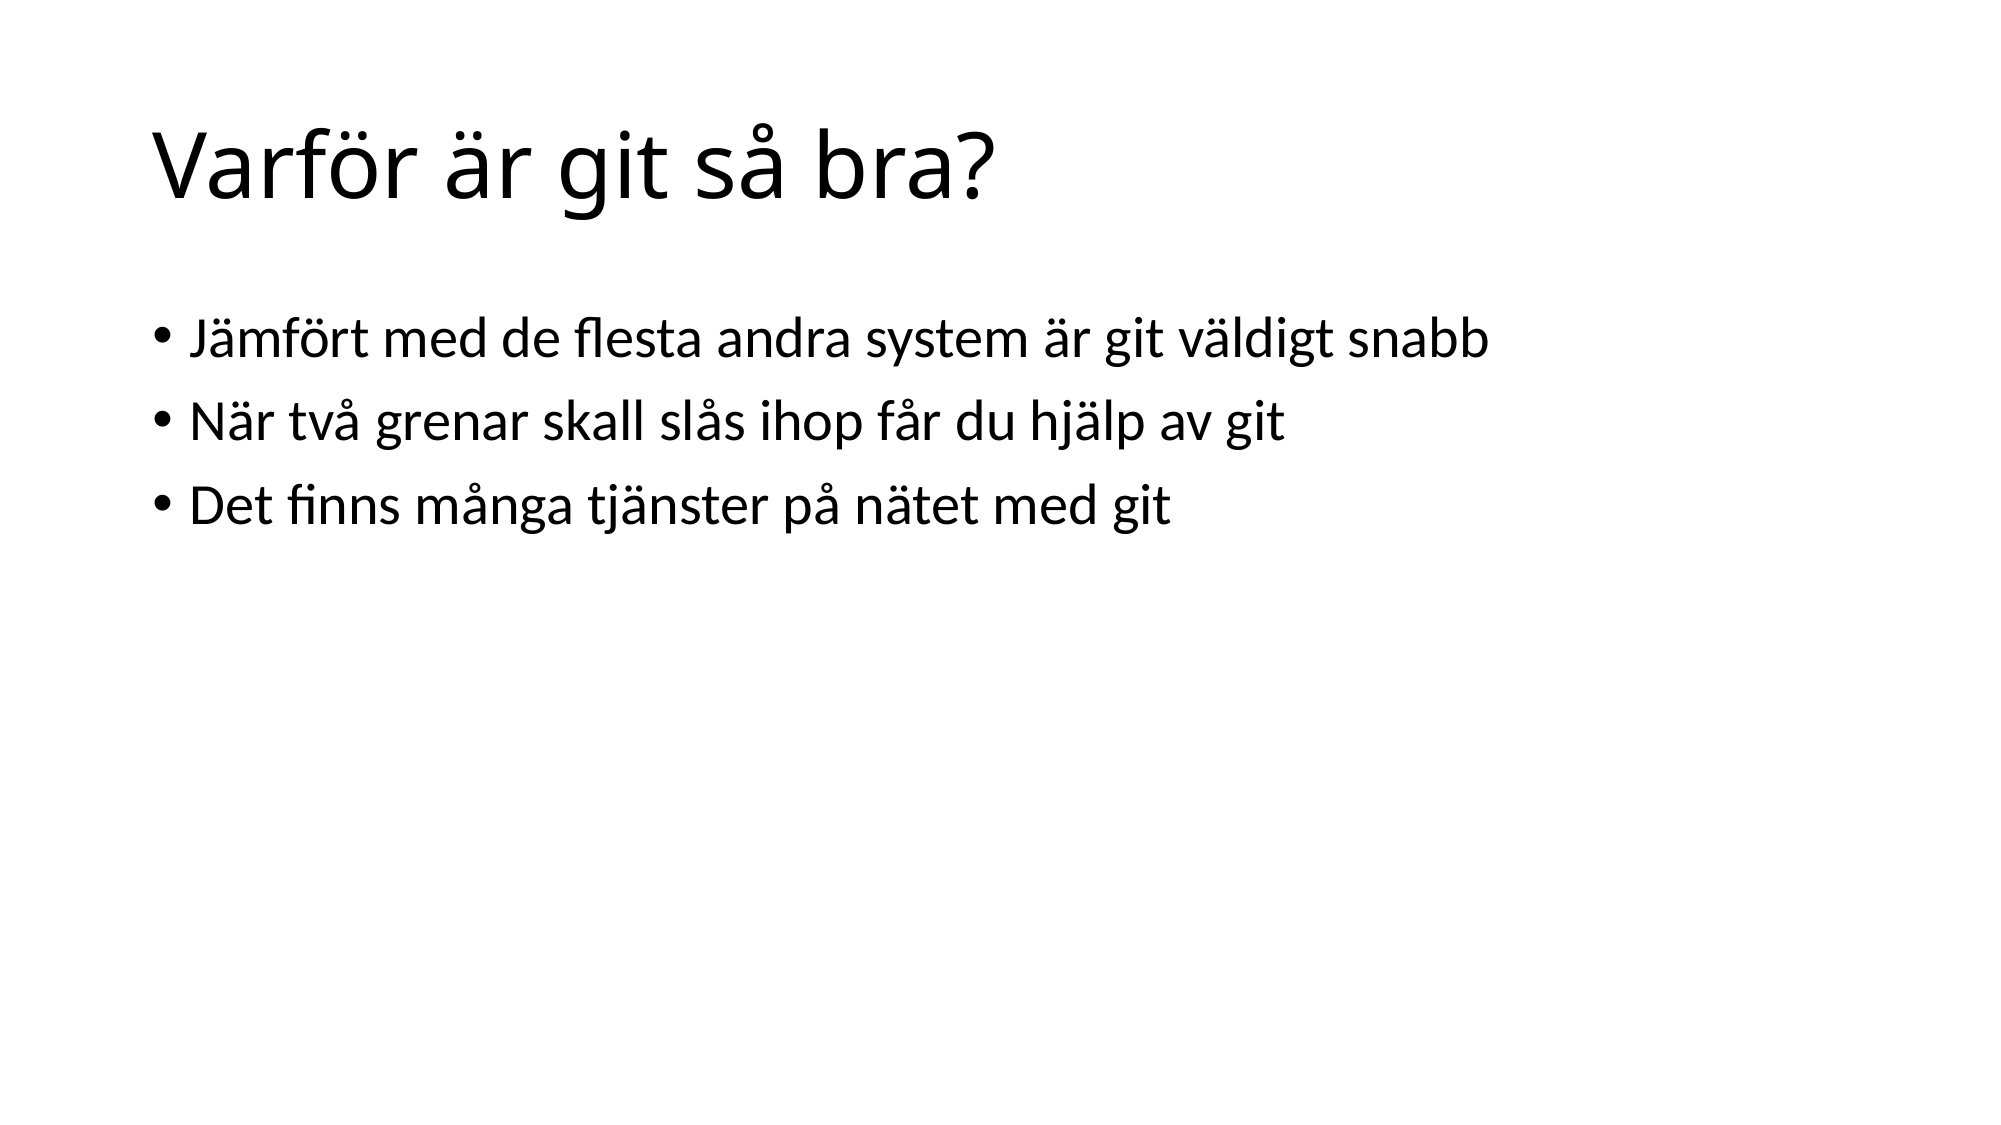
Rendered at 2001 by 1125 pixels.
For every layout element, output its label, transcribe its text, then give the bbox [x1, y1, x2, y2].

title Varför är git så bra? [137, 59, 1863, 278]
list Jämfört med de flesta andra system är git väldigt snabb När två grenar skall slås ihop får du hjälp av git Det finns många tjänster på nätet med git [137, 299, 1863, 1014]
